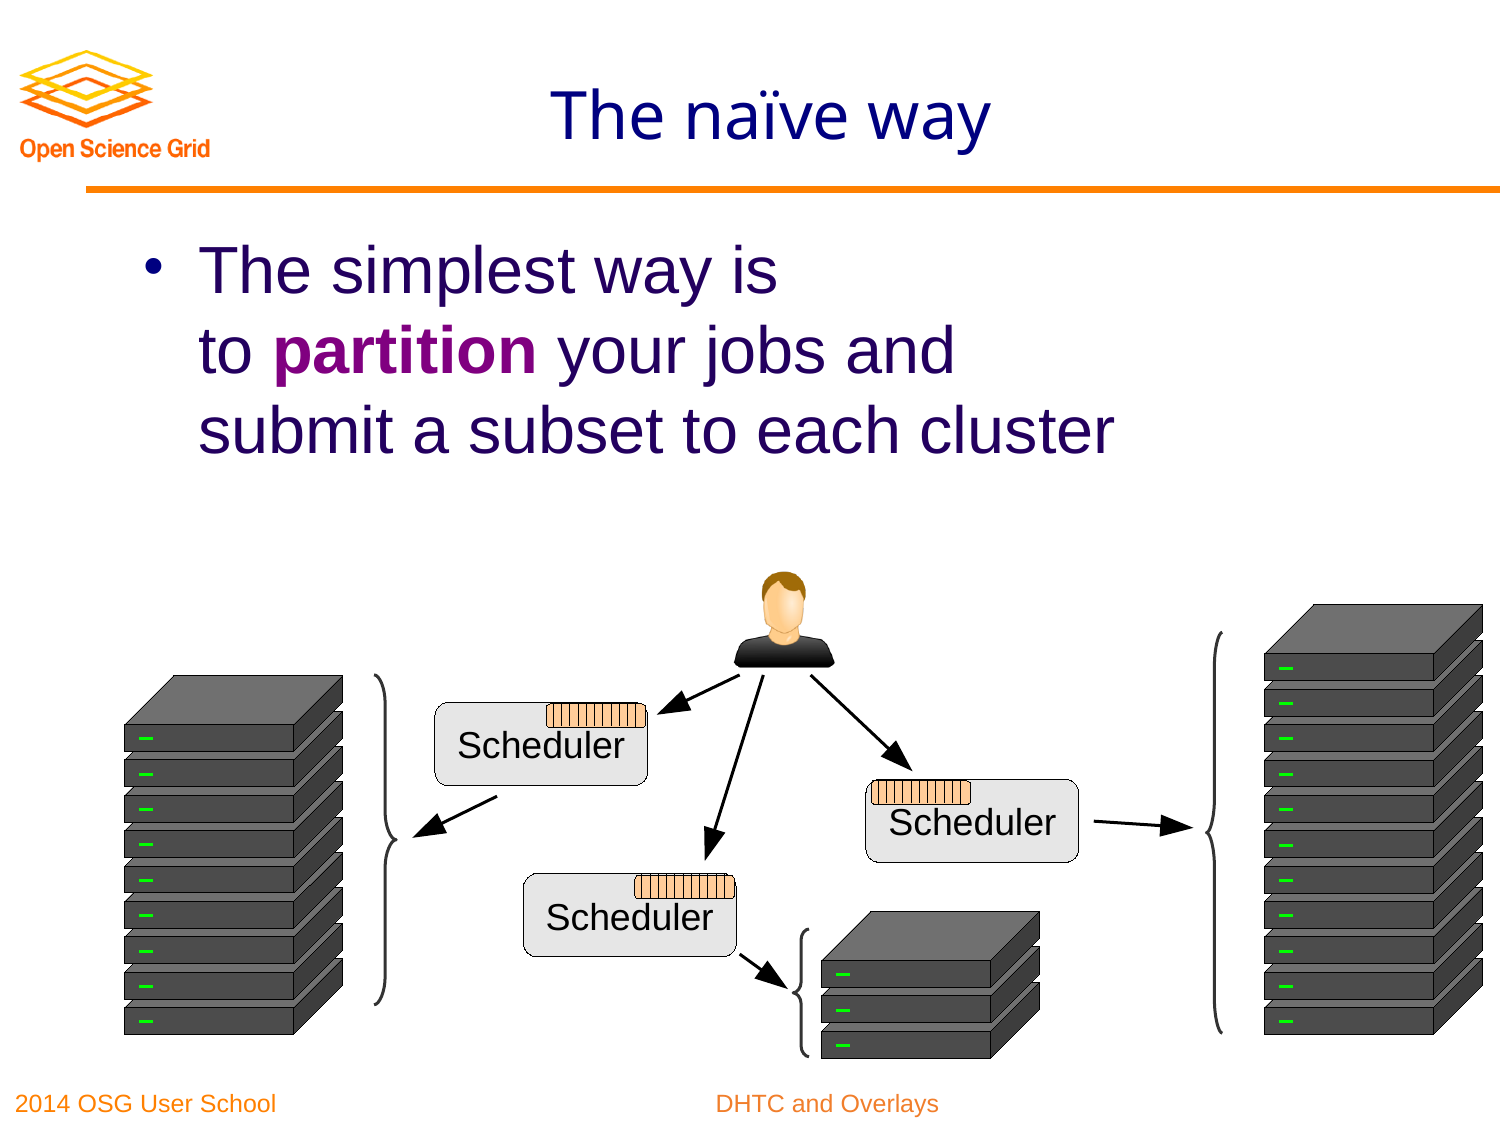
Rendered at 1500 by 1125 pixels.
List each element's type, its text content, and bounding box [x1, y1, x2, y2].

text_box Scheduler [523, 873, 737, 957]
text_box Scheduler [434, 702, 648, 786]
text_box [1264, 675, 1483, 752]
text_box [821, 982, 1040, 1059]
text_box [1264, 746, 1483, 823]
text_box [1264, 640, 1483, 717]
text_box [634, 875, 735, 899]
picture [731, 564, 837, 670]
picture [0, 27, 201, 179]
text_box [124, 923, 343, 1000]
title The naïve way [201, 18, 1342, 207]
text_box [124, 958, 343, 1035]
text_box [124, 887, 343, 964]
text_box [124, 781, 343, 858]
text_box [1264, 604, 1483, 681]
text_box Scheduler [865, 779, 1079, 863]
text_box [1264, 887, 1483, 964]
text_box [124, 675, 343, 752]
text_box [124, 746, 343, 823]
list The simplest way is to partition your jobs and submit a subset to each cluster [127, 218, 1403, 872]
text_box [1264, 852, 1483, 929]
text_box [124, 711, 343, 787]
text_box [1264, 958, 1483, 1035]
text_box [1264, 781, 1483, 858]
text_box [1264, 817, 1483, 894]
text_box [124, 817, 343, 893]
text_box [821, 946, 1040, 1023]
text_box [1264, 923, 1483, 1000]
text_box [546, 703, 646, 728]
text_box [871, 780, 971, 805]
text_box [124, 852, 343, 929]
text_box [821, 911, 1040, 988]
text_box [1264, 711, 1483, 787]
